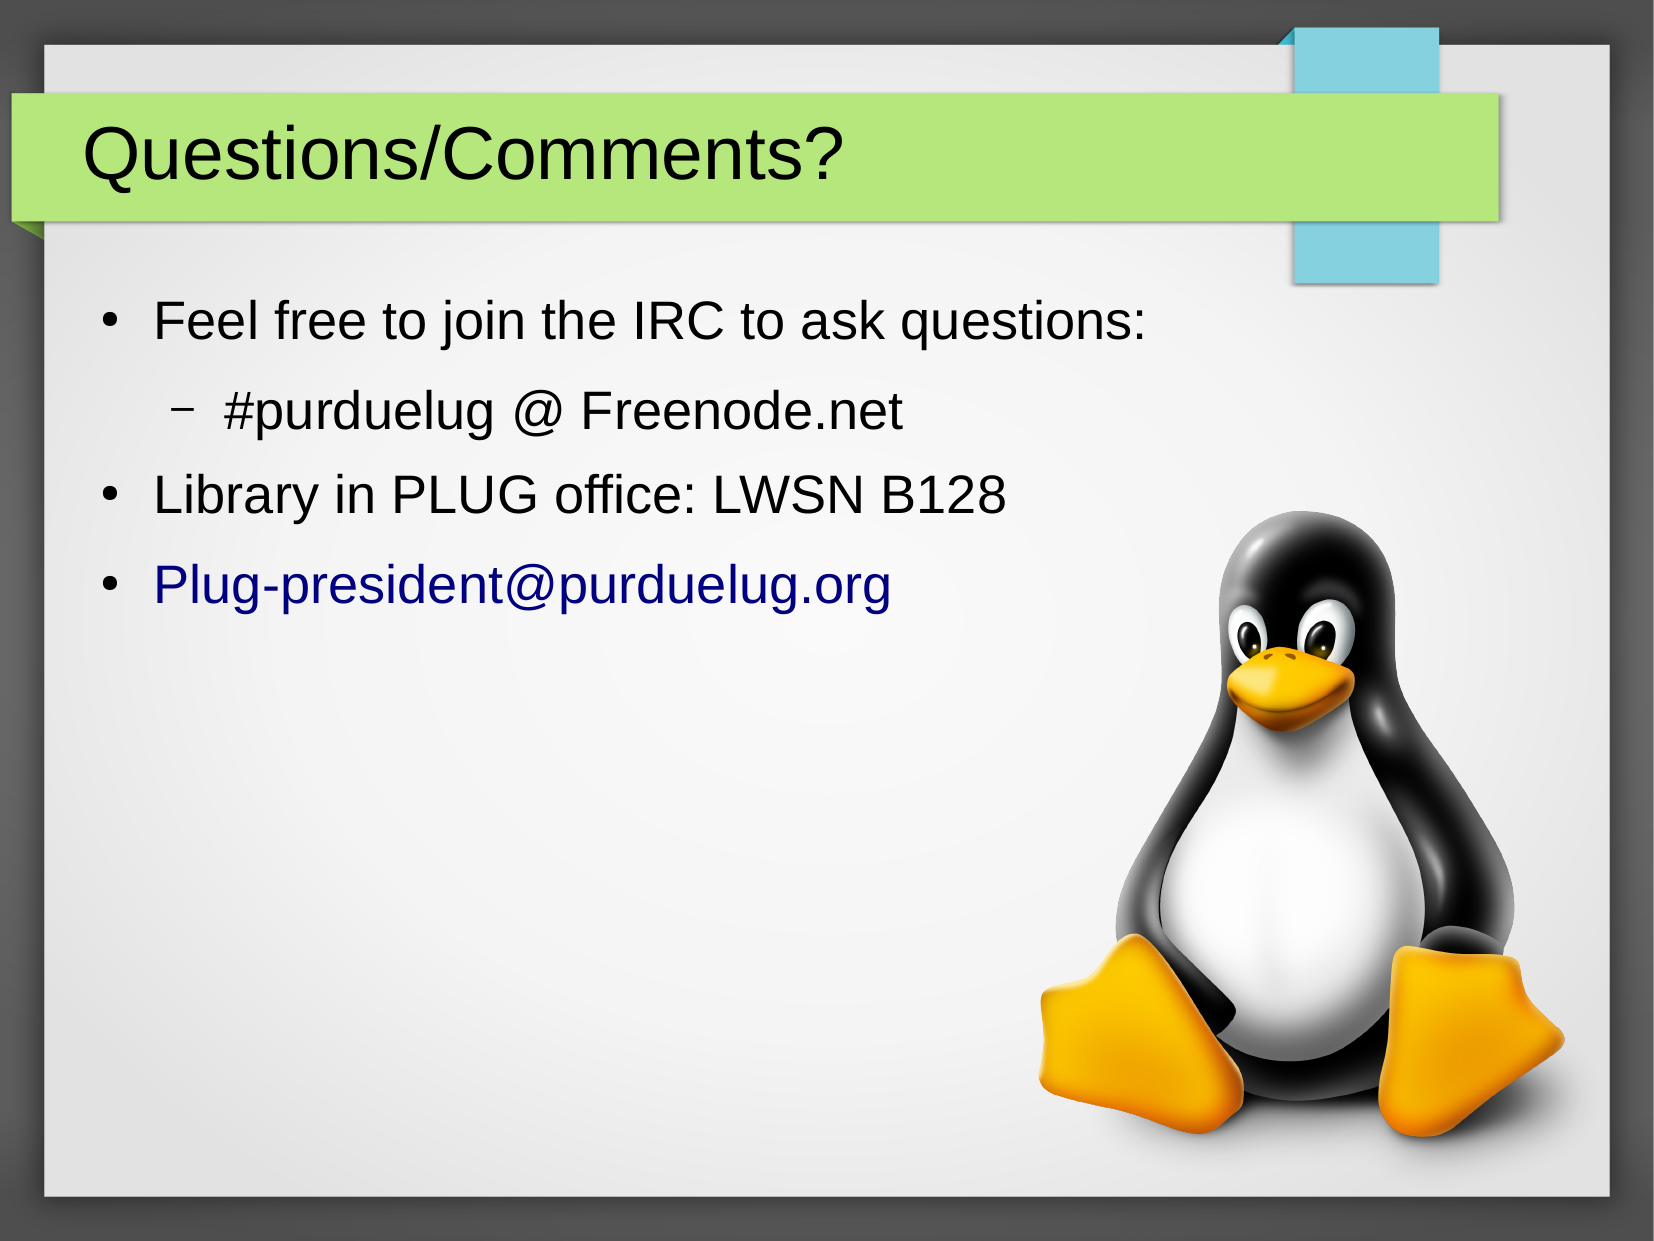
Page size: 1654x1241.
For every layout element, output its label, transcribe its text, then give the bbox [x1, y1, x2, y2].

title Questions/Comments? [82, 94, 1264, 213]
list Feel free to join the IRC to ask questions: #purduelug @ Freenode.net Library in PLUG office: LWSN B128 Plug-president@purduelug.org [82, 290, 1571, 1109]
picture [0, 0, 1654, 1241]
